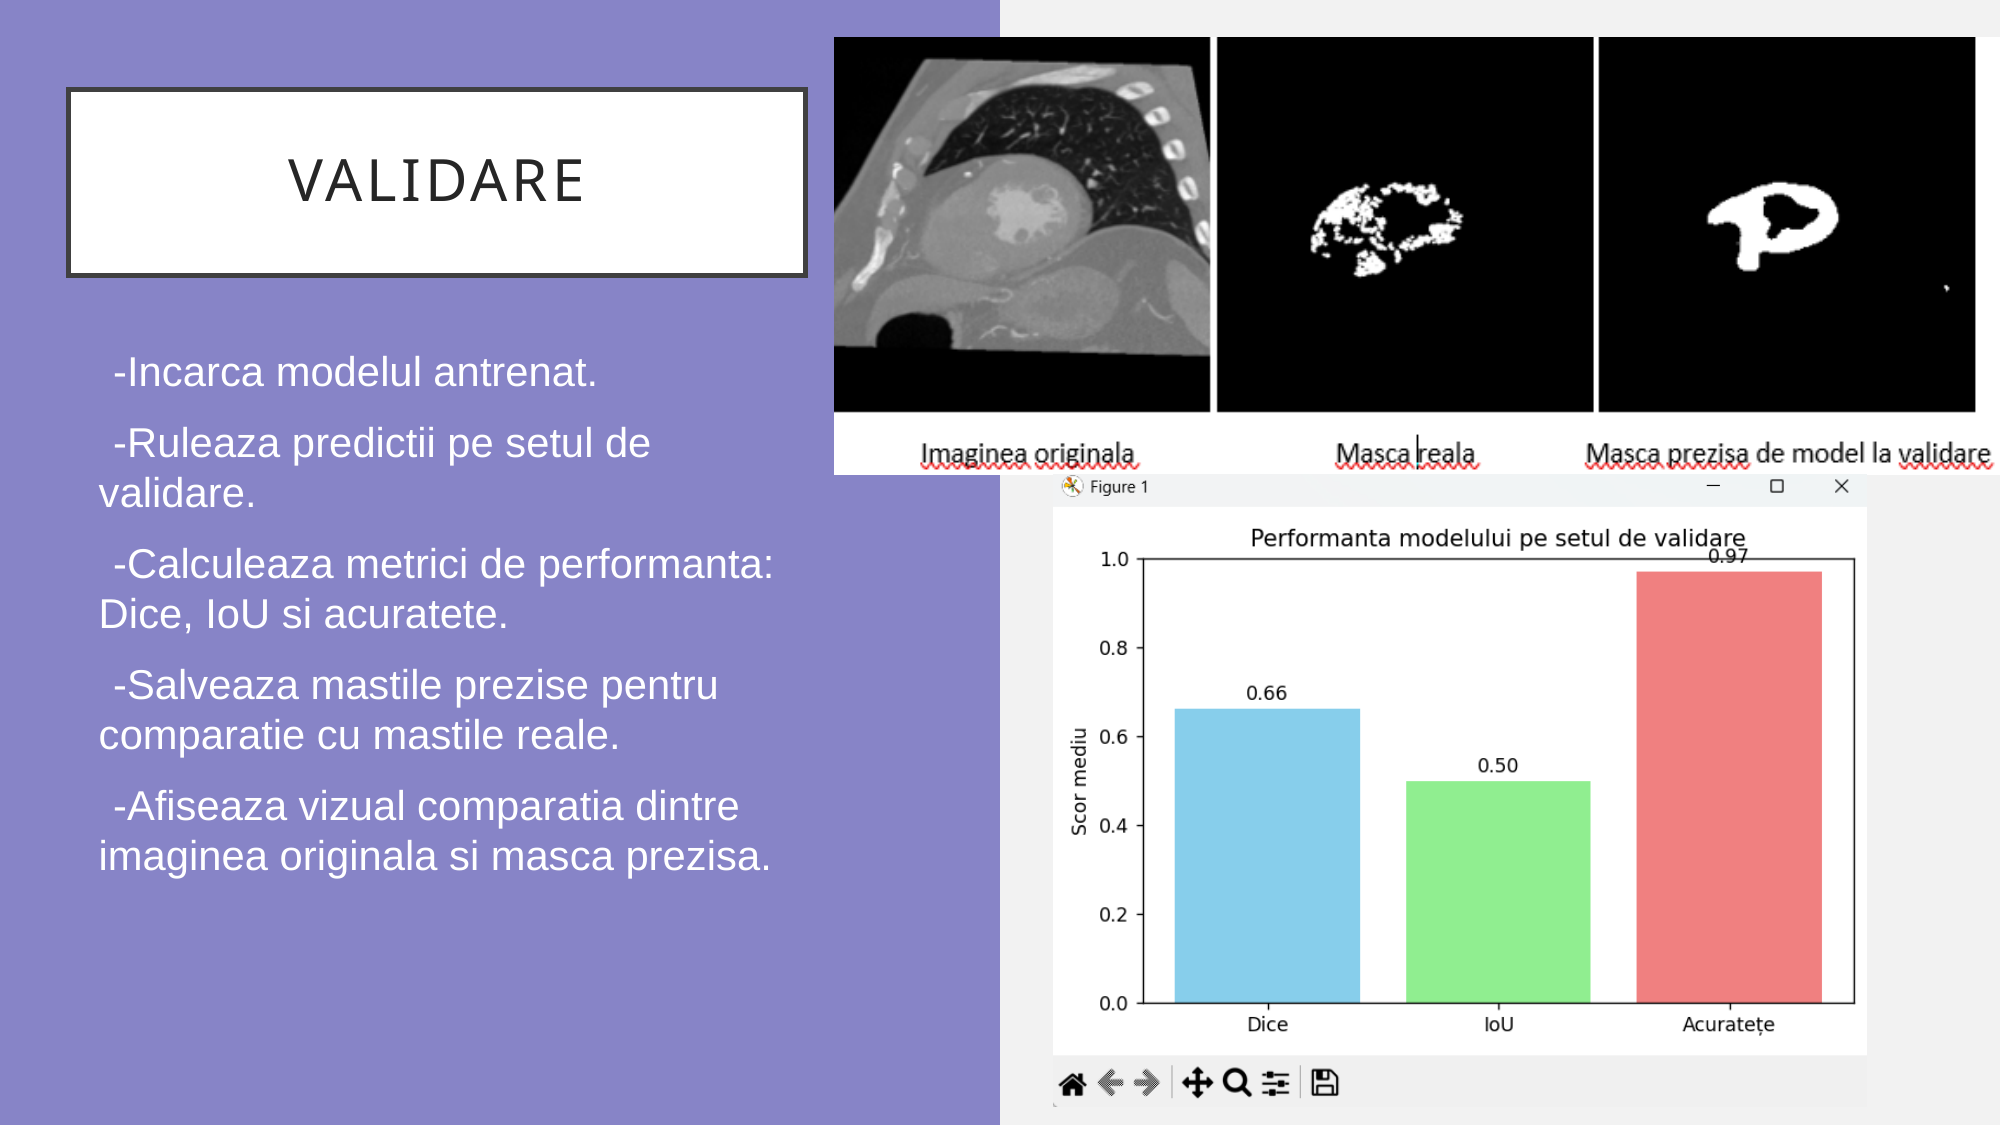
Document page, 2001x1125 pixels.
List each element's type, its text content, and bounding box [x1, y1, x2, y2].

picture [834, 37, 2000, 1107]
title Validare [68, 89, 806, 276]
list -Incarca modelul antrenat. -Ruleaza predictii pe setul de validare. -Calculeaza metrici de performanta: Dice, IoU si acuratete. -Salveaza mastile prezise pentru comparatie cu mastile reale. -Afiseaza vizual comparatia dintre imaginea originala si masca prezisa. [68, 337, 806, 943]
